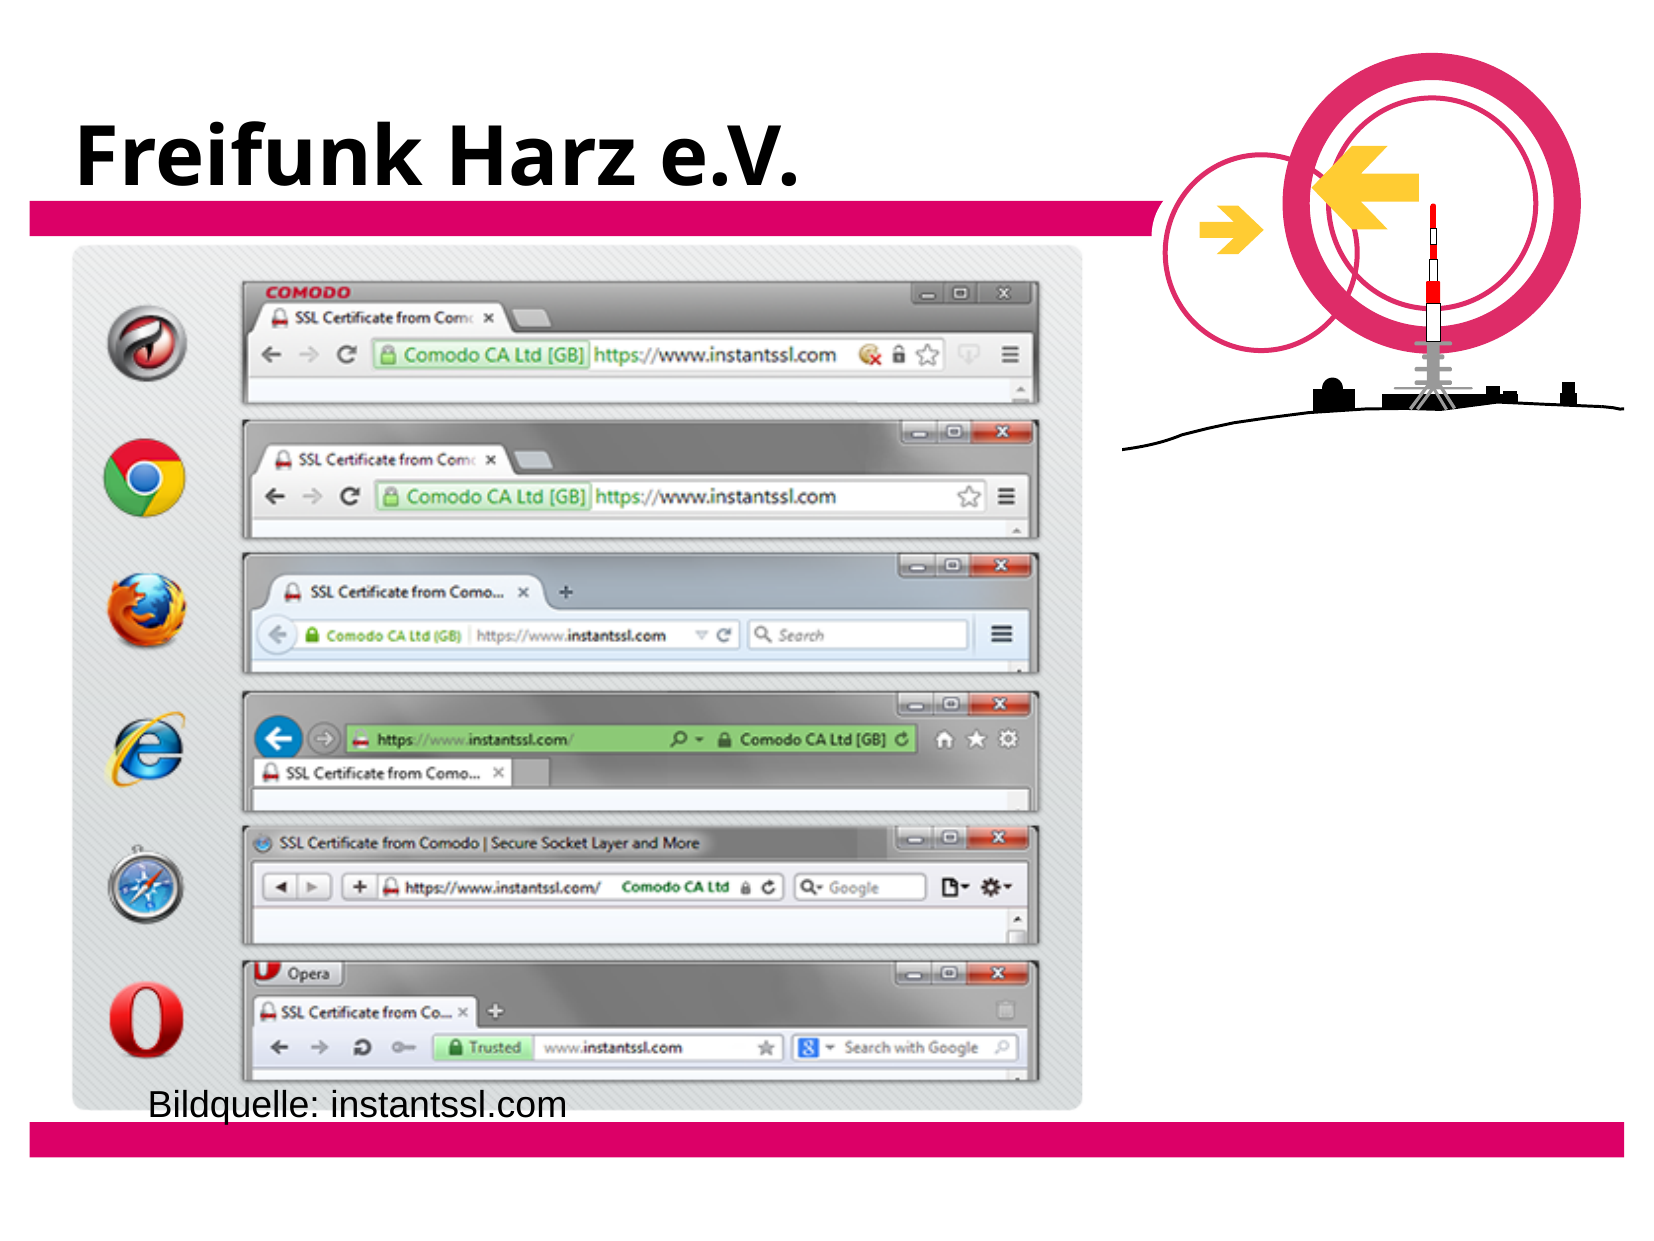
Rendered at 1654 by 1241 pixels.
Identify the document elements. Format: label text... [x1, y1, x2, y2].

subtitle Bildquelle: instantssl.com [147, 1057, 798, 1152]
picture [59, 236, 1093, 1123]
